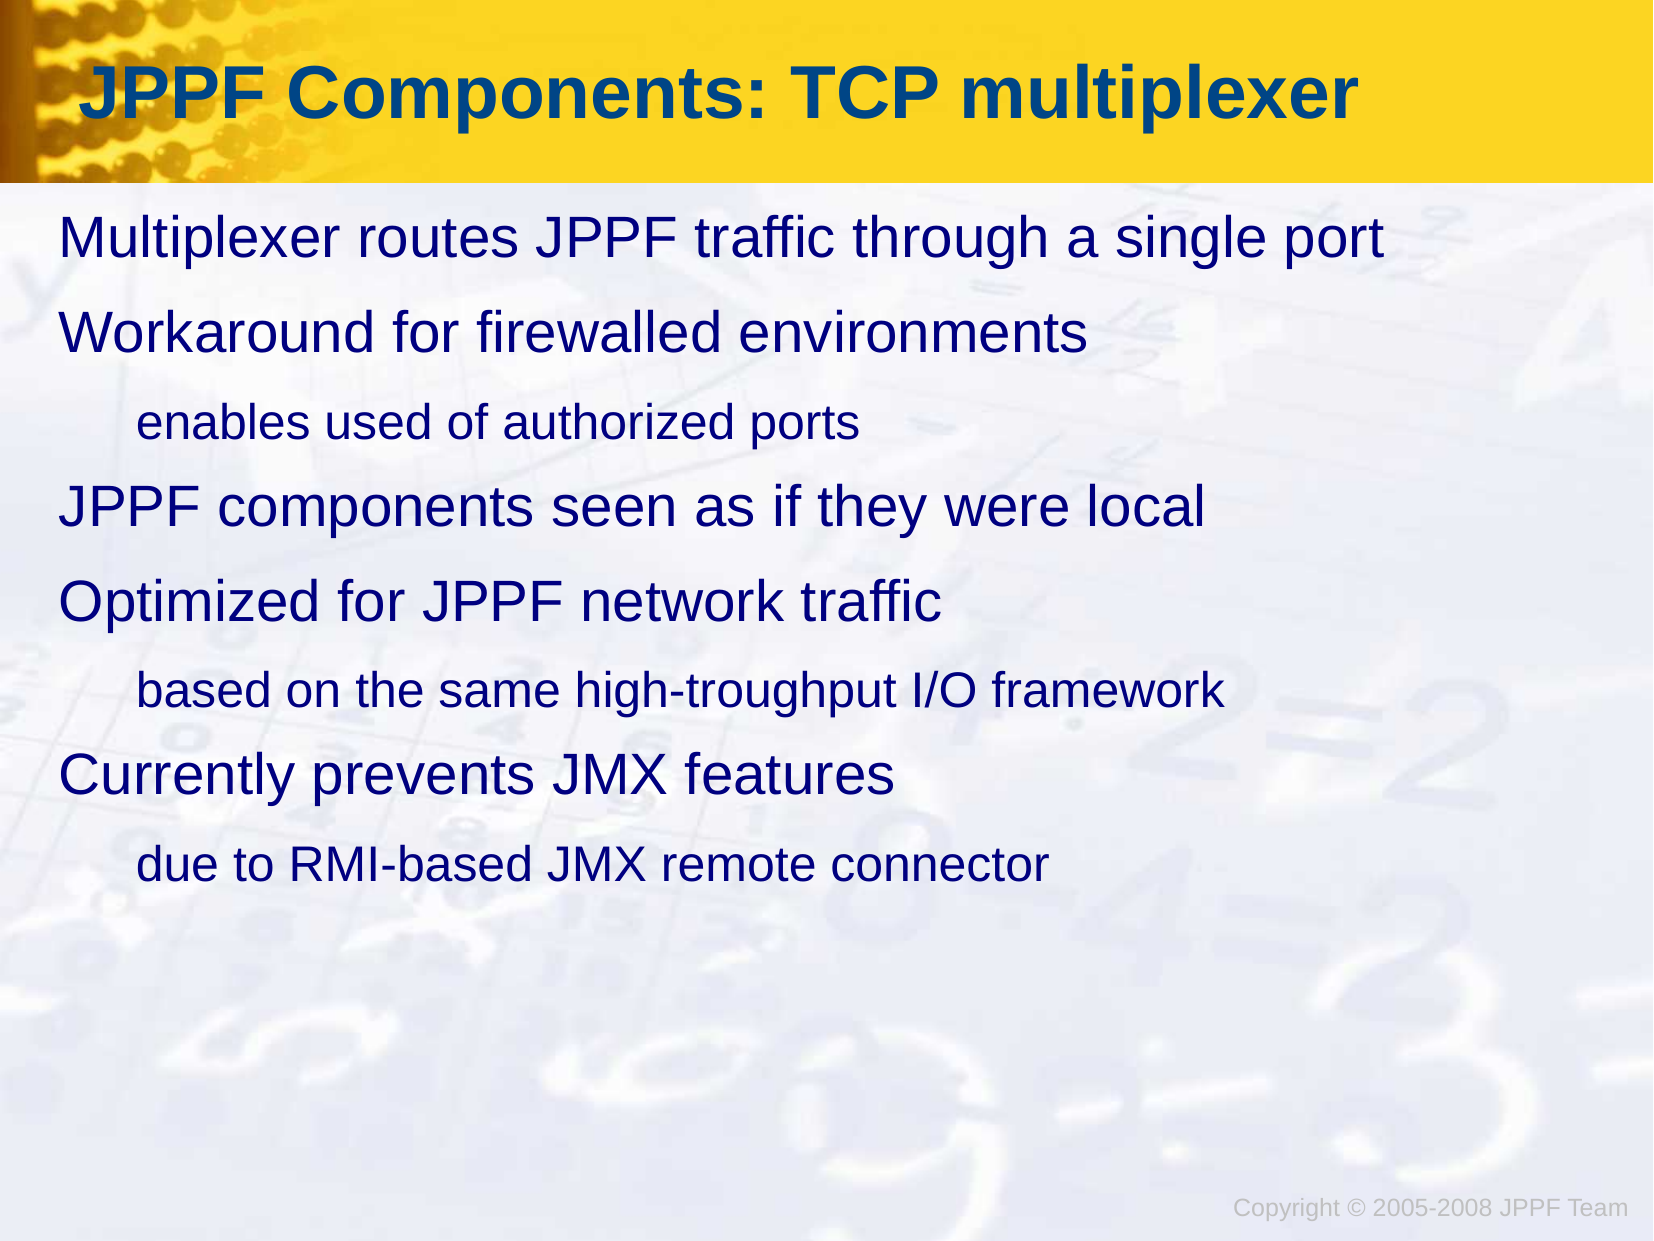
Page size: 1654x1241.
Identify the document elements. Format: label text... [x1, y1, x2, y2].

picture [0, 0, 1654, 1241]
title JPPF Components: TCP multiplexer [78, 25, 1567, 161]
list Multiplexer routes JPPF traffic through a single port Workaround for firewalled environments enables used of authorized ports JPPF components seen as if they were local Optimized for JPPF network traffic based on the same high-troughput I/O framework Currently prevents JMX features due to RMI-based JMX remote connector [41, 205, 1529, 1111]
